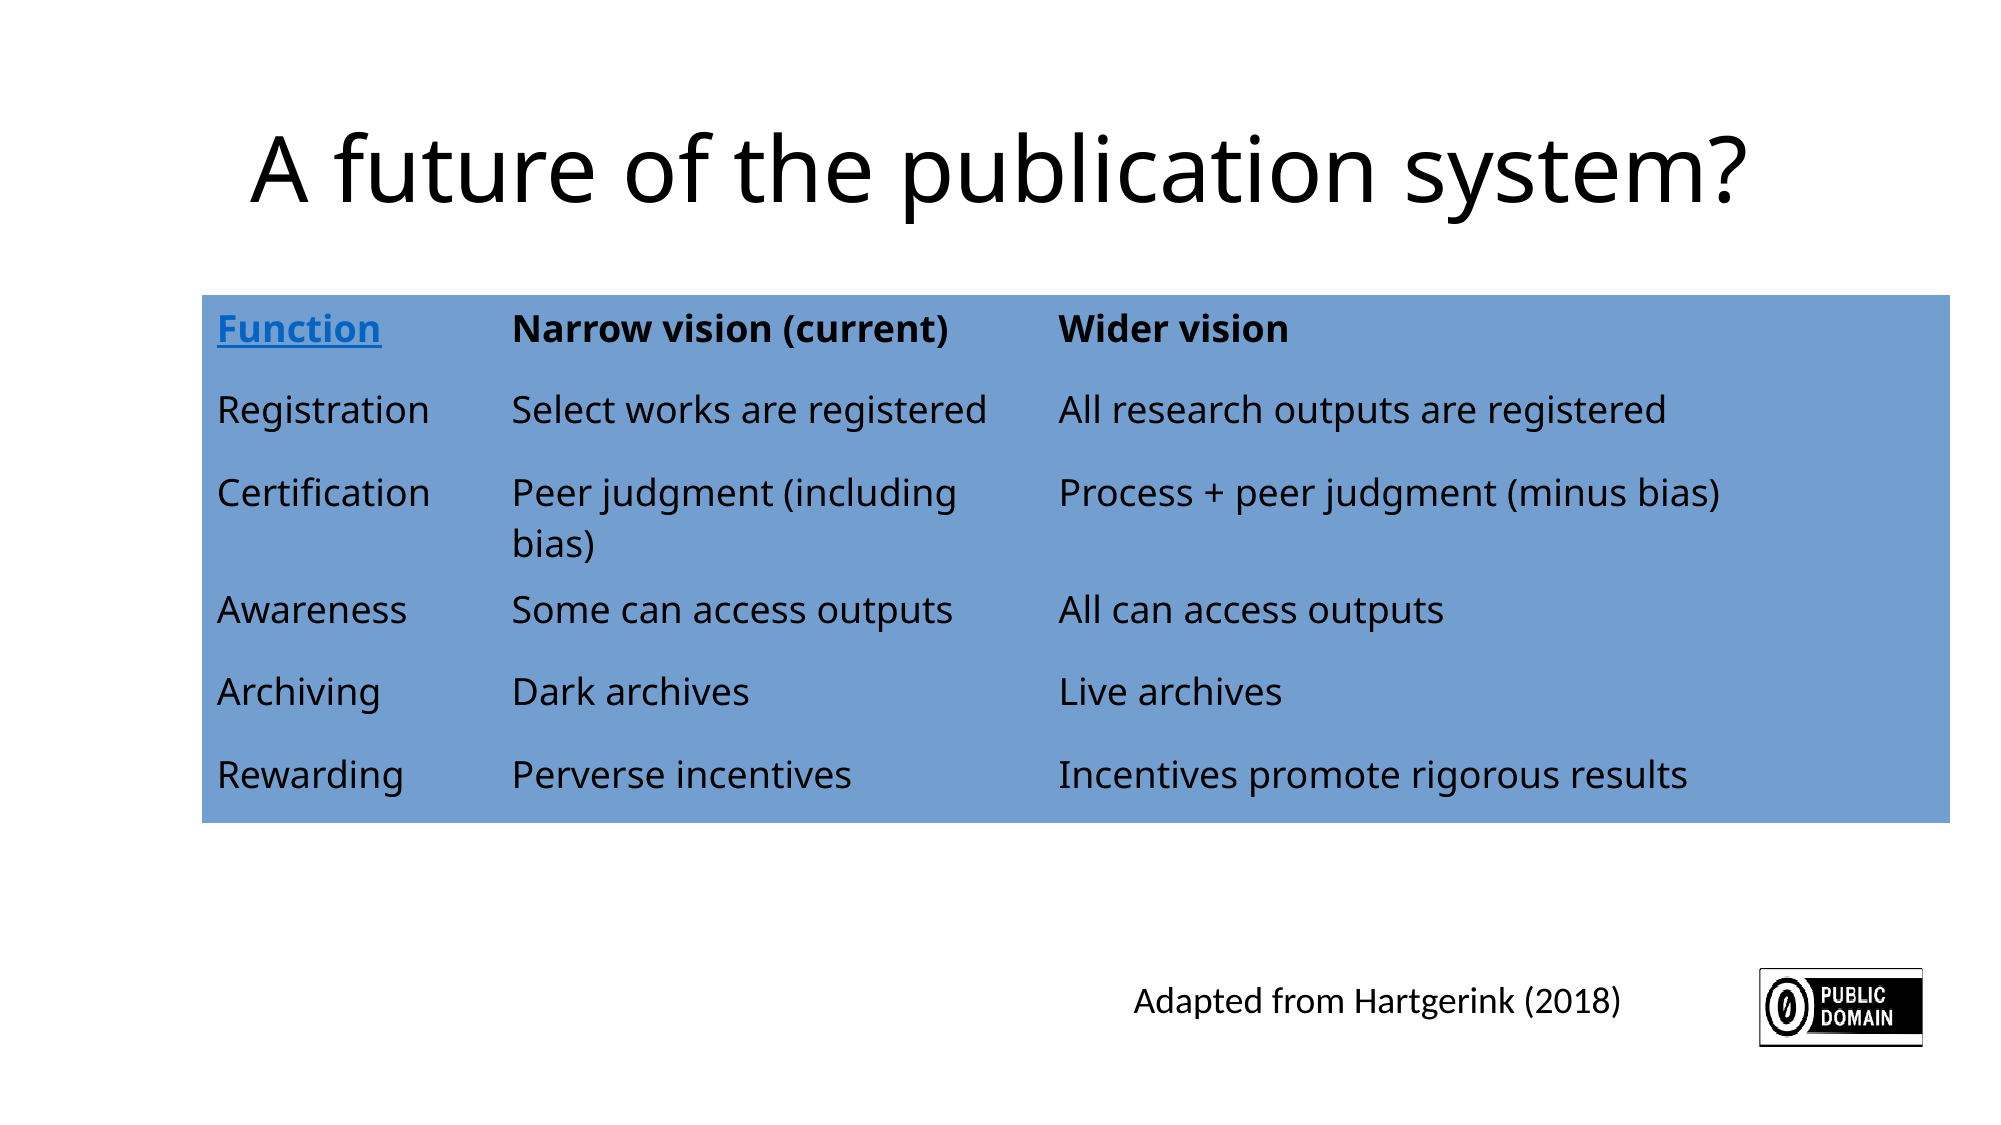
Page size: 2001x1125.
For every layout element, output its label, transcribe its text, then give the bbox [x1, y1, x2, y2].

table_cell Peer judgment (including bias) [497, 459, 1044, 576]
table_cell Process + peer judgment (minus bias) [1044, 459, 1950, 576]
table_cell Rewarding [202, 741, 497, 823]
table_cell Some can access outputs [497, 576, 1044, 658]
table_header Function [202, 295, 497, 377]
title A future of the publication system? [137, 59, 1863, 278]
table_header Wider vision [1044, 295, 1950, 377]
table_cell Registration [202, 377, 497, 459]
table_cell All can access outputs [1044, 576, 1950, 658]
table_cell Live archives [1044, 658, 1950, 741]
table_cell Dark archives [497, 658, 1044, 741]
table_cell Certification [202, 459, 497, 576]
table_cell All research outputs are registered [1044, 377, 1950, 459]
text_box [1759, 969, 1923, 1047]
table_header Narrow vision (current) [497, 295, 1044, 377]
table_cell Incentives promote rigorous results [1044, 741, 1950, 823]
table_cell Awareness [202, 576, 497, 658]
text_box Adapted from Hartgerink (2018) [1118, 968, 1675, 1030]
table_cell Perverse incentives [497, 741, 1044, 823]
table_cell Select works are registered [497, 377, 1044, 459]
table_cell Archiving [202, 658, 497, 741]
